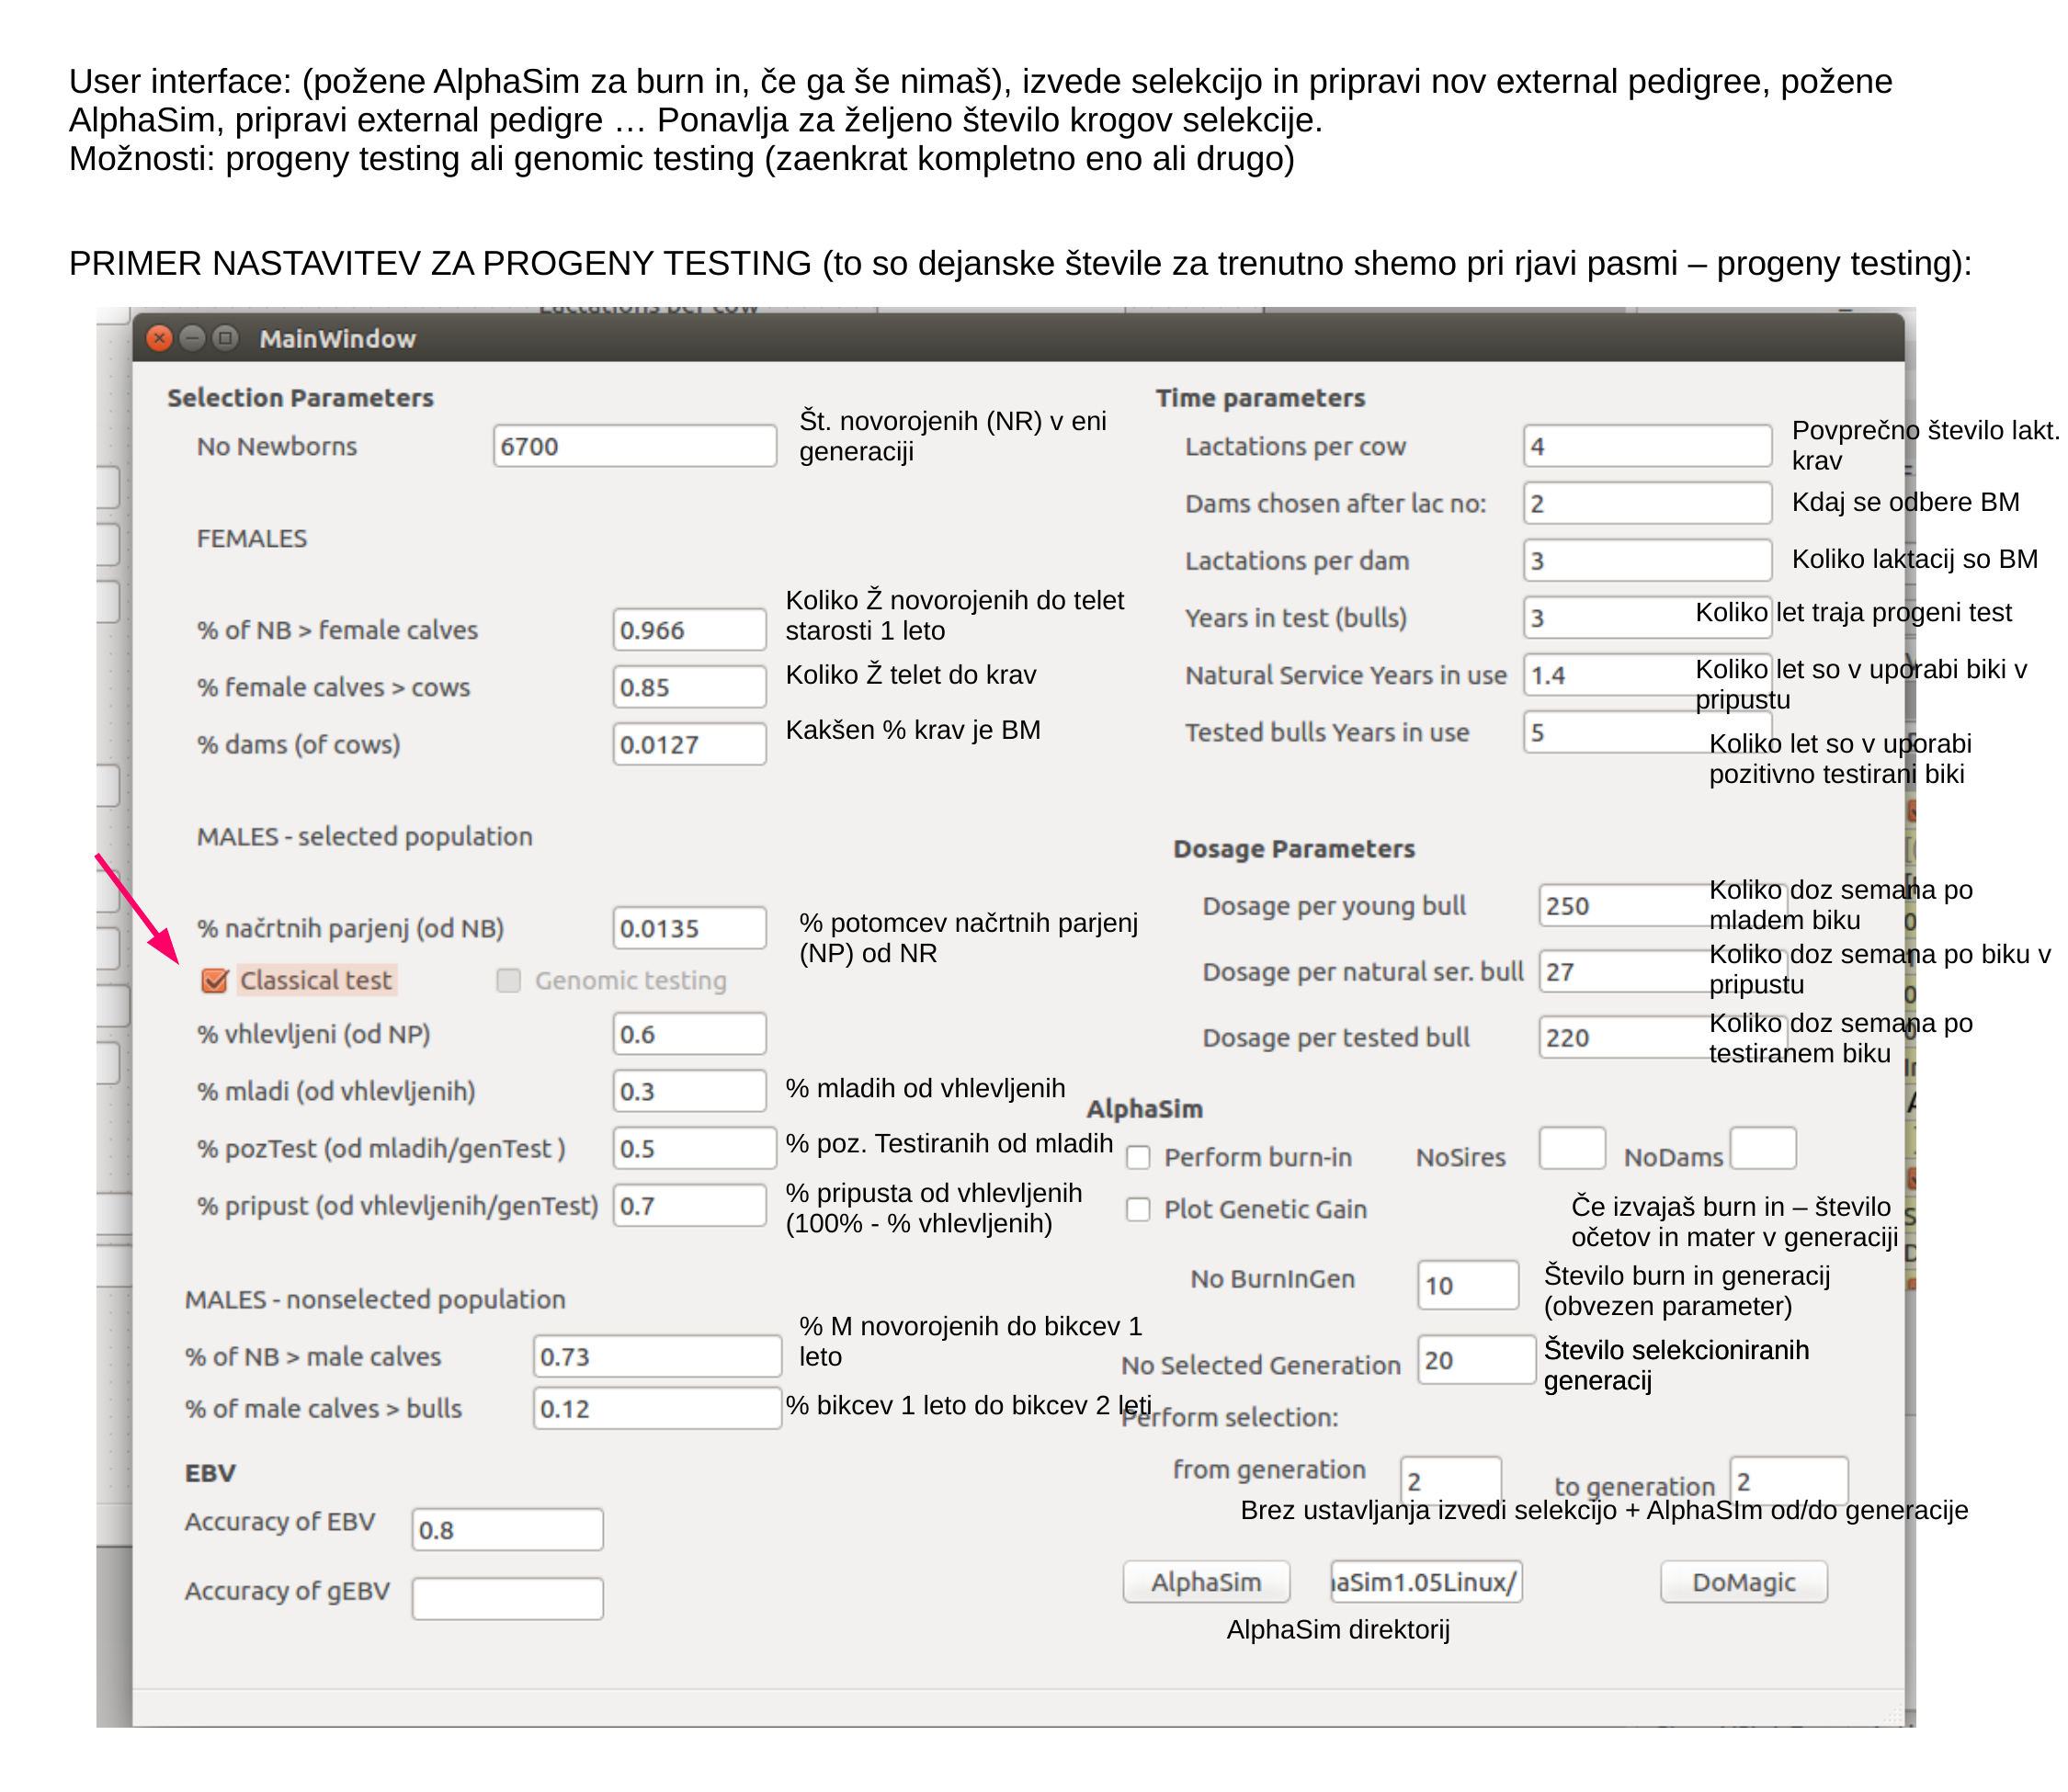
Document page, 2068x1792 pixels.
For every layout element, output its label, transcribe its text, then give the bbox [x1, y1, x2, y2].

text_box Koliko let traja progeni test [1682, 590, 2068, 648]
text_box Povprečno število lakt. krav [1778, 408, 2068, 480]
text_box Število burn in generacij (obvezen parameter) [1530, 1254, 1917, 1328]
text_box Kdaj se odbere BM [1778, 480, 2068, 525]
text_box % pripusta od vhlevljenih (100% - % vhlevljenih) [772, 1172, 1173, 1246]
text_box Koliko Ž novorojenih do telet starosti 1 leto [772, 579, 1173, 652]
text_box % M novorojenih do bikcev 1 leto [786, 1304, 1187, 1379]
text_box AlphaSim direktorij [1213, 1607, 1600, 1663]
text_box Število selekcioniranih generacij [1530, 1328, 1917, 1489]
text_box Koliko let so v uporabi pozitivno testirani biki [1696, 721, 2068, 796]
text_box % potomcev načrtnih parjenj (NP) od NR [786, 901, 1187, 975]
text_box Št. novorojenih (NR) v eni generaciji [786, 400, 1131, 474]
text_box Če izvajaš burn in – število očetov in mater v generaciji [1558, 1185, 1945, 1260]
text_box Koliko let so v uporabi biki v pripustu [1682, 648, 2068, 722]
text_box Brez ustavljanja izvedi selekcijo + AlphaSIm od/do generacije [1227, 1489, 2068, 1650]
text_box User interface: (požene AlphaSim za burn in, če ga še nimaš), izvede selekcijo in pripravi nov external pedigree, požene AlphaSim, pripravi external pedigre … Ponavlja za željeno število krogov selekcije. Možnosti: progeny testing ali genomic testing (zaenkrat kompletno eno ali drugo) [55, 55, 1917, 185]
text_box Koliko laktacij so BM [1778, 538, 2068, 582]
text_box Koliko doz semana po biku v pripustu [1696, 932, 2068, 1001]
text_box PRIMER NASTAVITEV ZA PROGENY TESTING (to so dejanske števile za trenutno shemo pri rjavi pasmi – progeny testing): [55, 237, 2000, 328]
text_box Koliko doz semana po testiranem biku [1696, 1001, 2068, 1076]
text_box Kakšen % krav je BM [772, 708, 1173, 759]
text_box % poz. Testiranih od mladih [772, 1121, 1173, 1172]
picture [97, 328, 1917, 1728]
text_box Koliko doz semana po mladem biku [1696, 868, 2068, 932]
text_box % bikcev 1 leto do bikcev 2 leti [772, 1383, 1173, 1435]
text_box Koliko Ž telet do krav [772, 652, 1173, 704]
text_box % mladih od vhlevljenih [772, 1066, 1173, 1117]
